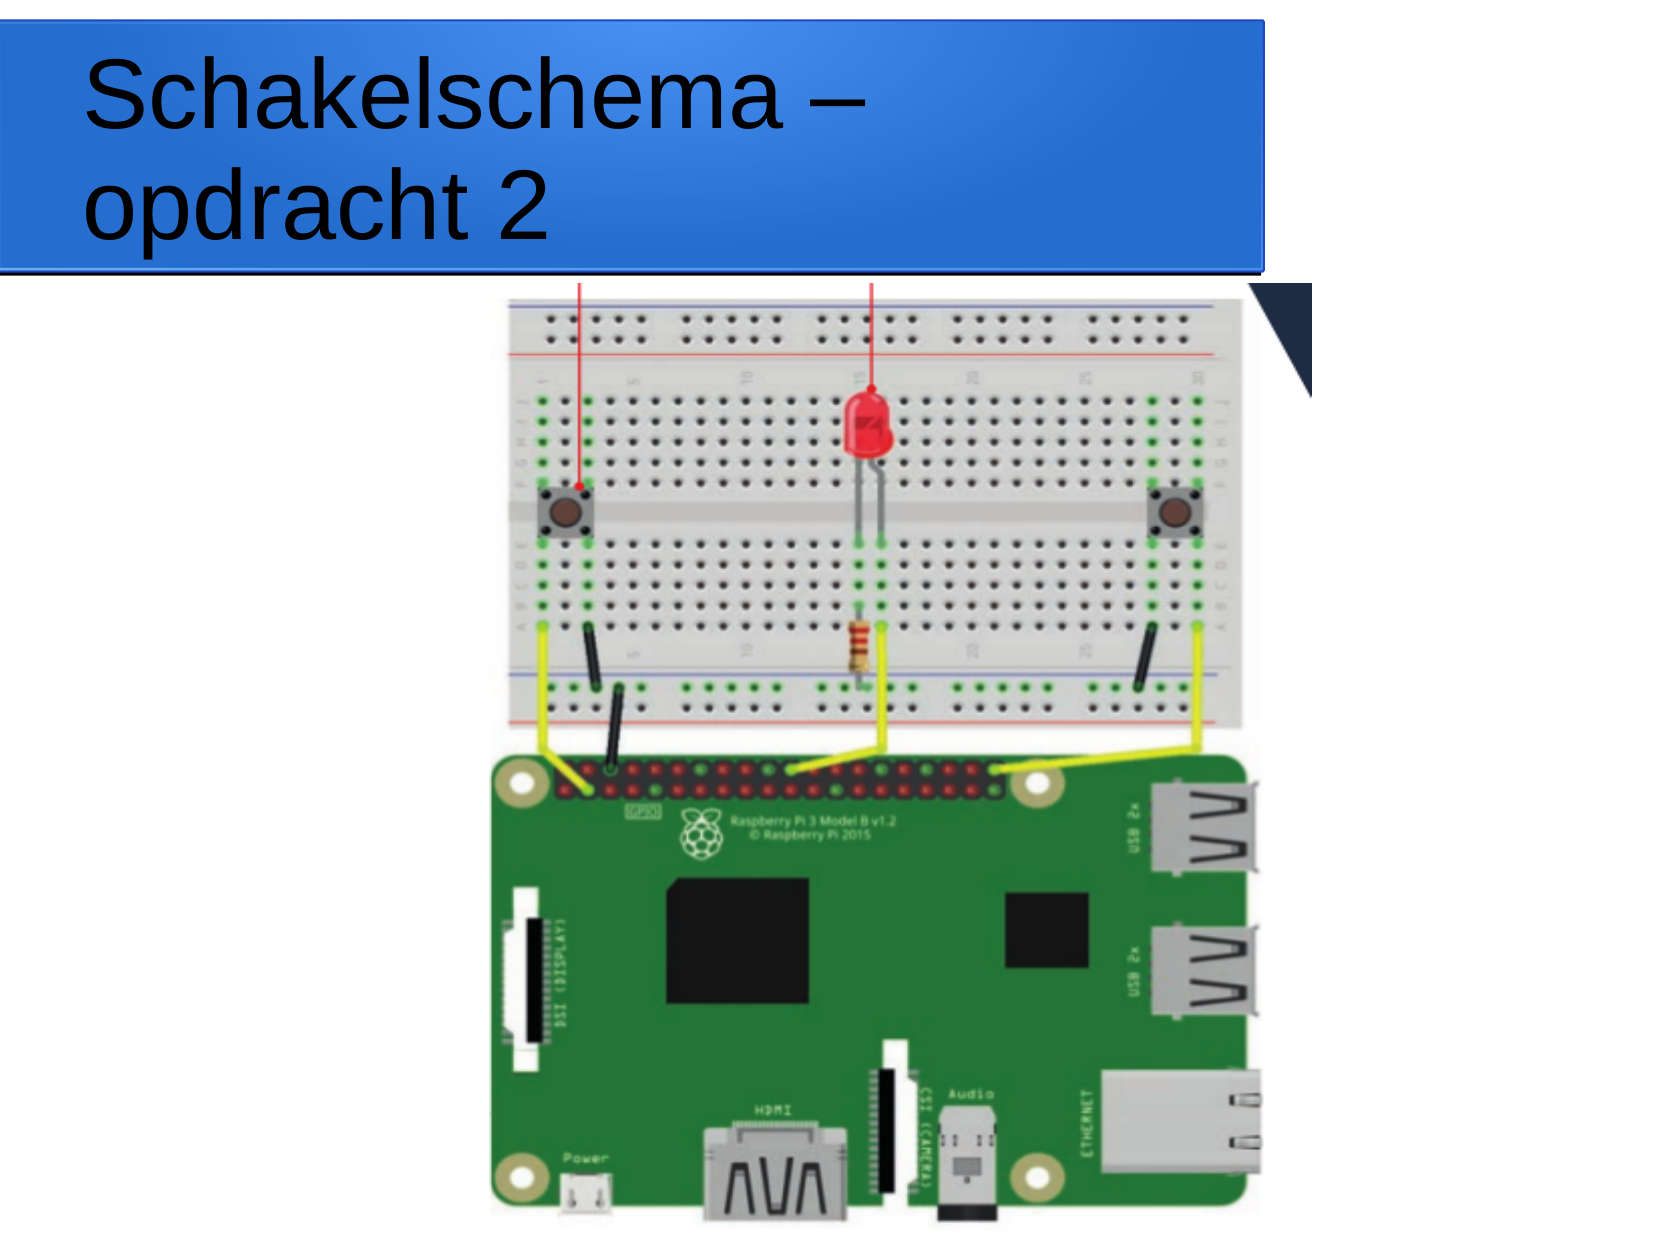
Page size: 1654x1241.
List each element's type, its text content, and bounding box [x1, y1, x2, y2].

picture [484, 283, 1312, 1241]
title Schakelschema – opdracht 2 [82, 39, 1235, 261]
